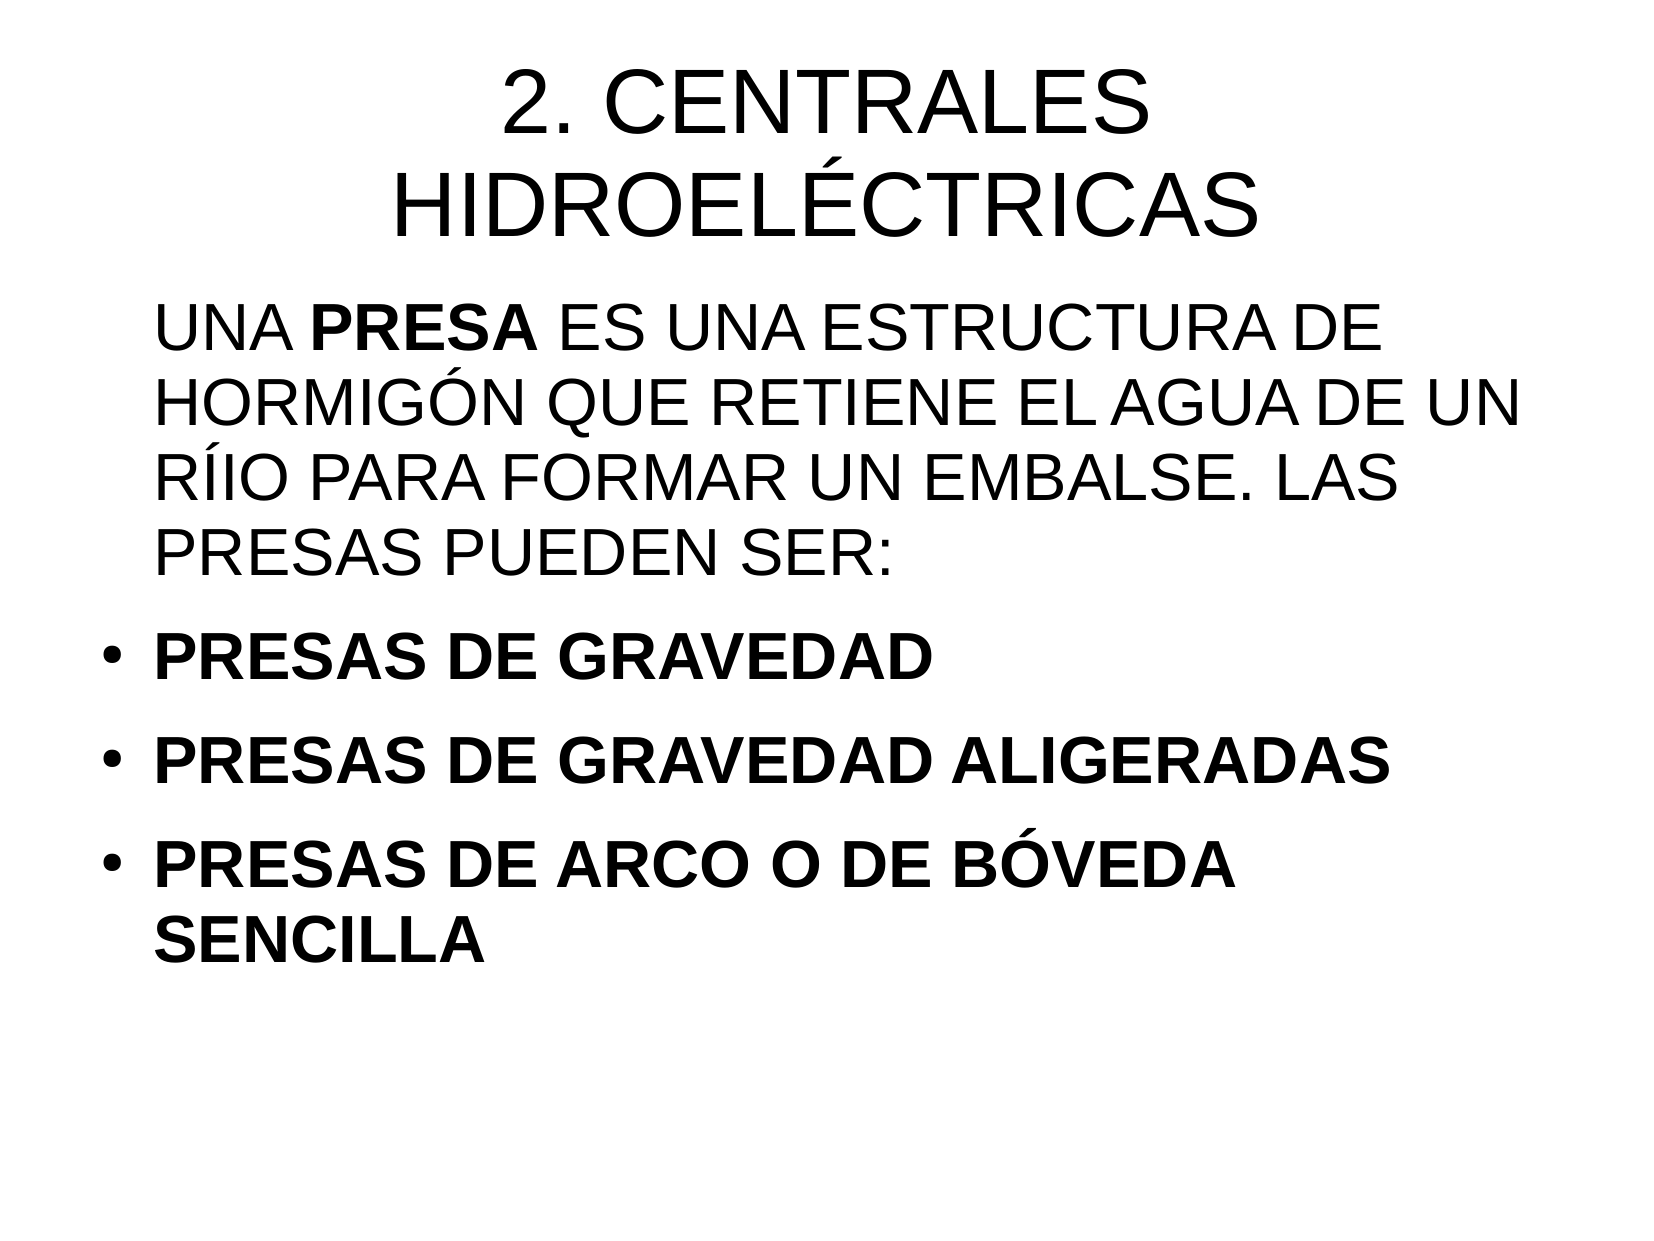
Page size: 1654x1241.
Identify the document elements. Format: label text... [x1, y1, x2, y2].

list UNA PRESA ES UNA ESTRUCTURA DE HORMIGÓN QUE RETIENE EL AGUA DE UN RÍIO PARA FORMAR UN EMBALSE. LAS PRESAS PUEDEN SER: PRESAS DE GRAVEDAD PRESAS DE GRAVEDAD ALIGERADAS PRESAS DE ARCO O DE BÓVEDA SENCILLA [82, 290, 1571, 1109]
title 2. CENTRALES HIDROELÉCTRICAS [82, 50, 1571, 256]
